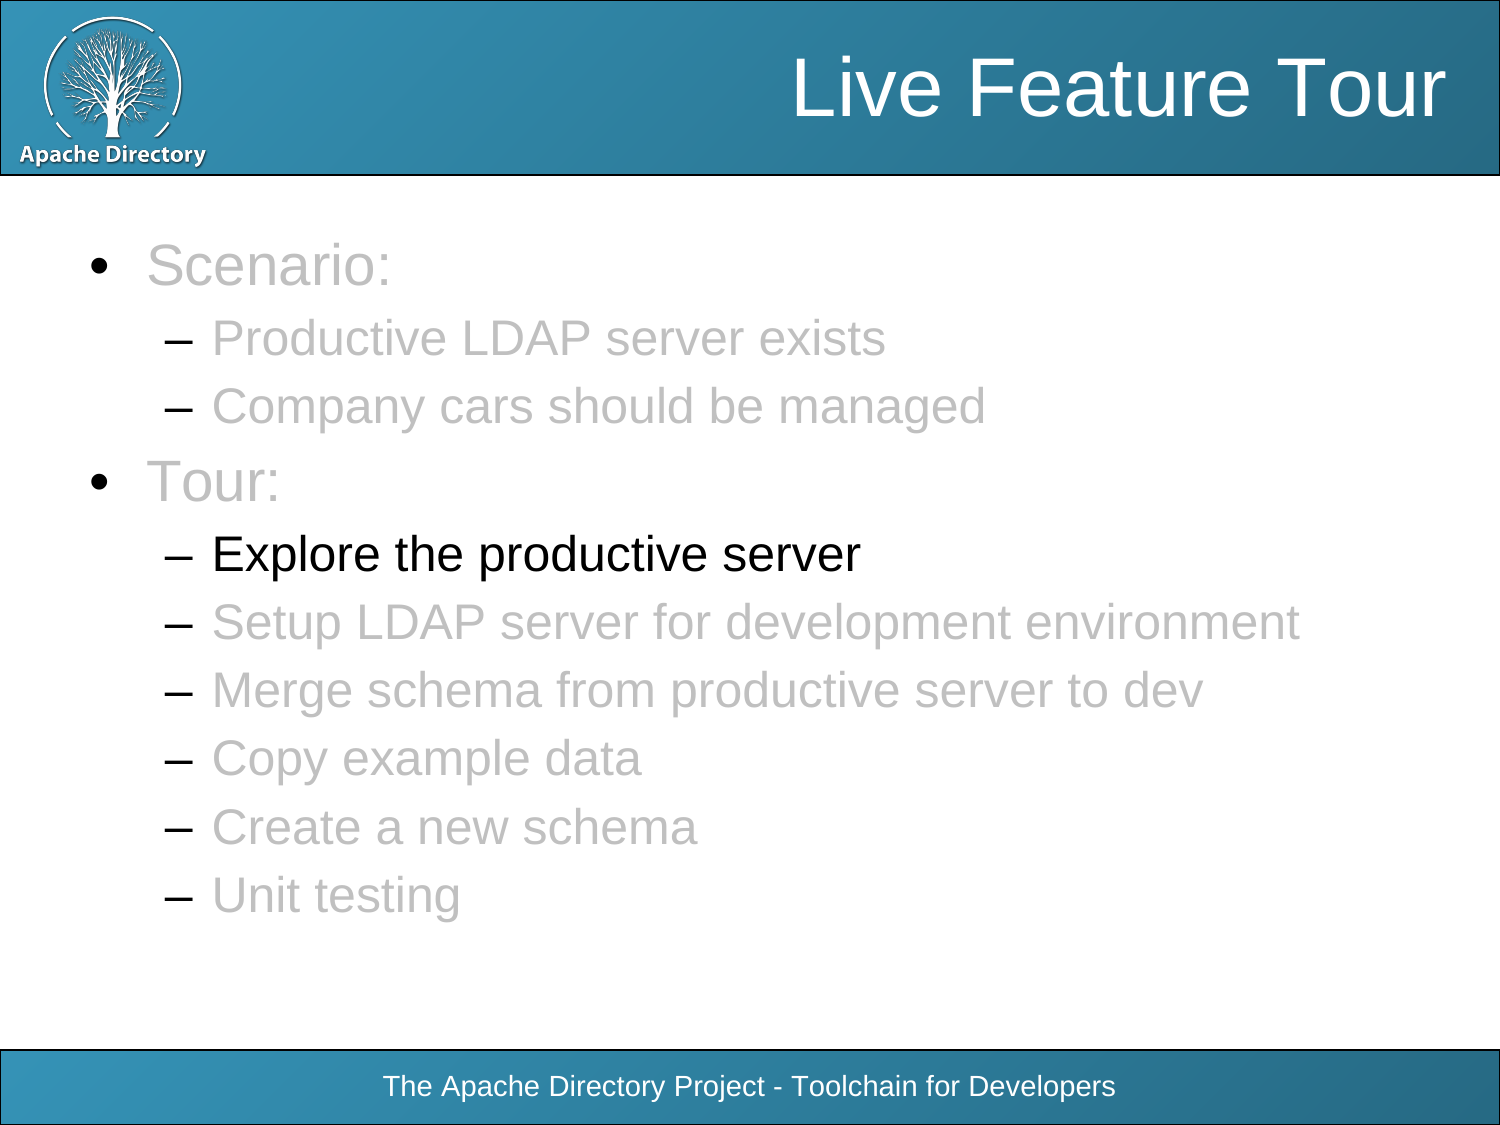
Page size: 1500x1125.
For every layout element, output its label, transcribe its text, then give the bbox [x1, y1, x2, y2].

list Scenario: Productive LDAP server exists Company cars should be managed Tour: Explore the productive server Setup LDAP server for development environment Merge schema from productive server to dev Copy example data Create a new schema Unit testing [75, 224, 1426, 1013]
picture [12, 12, 213, 173]
title Live Feature Tour [237, 12, 1463, 163]
